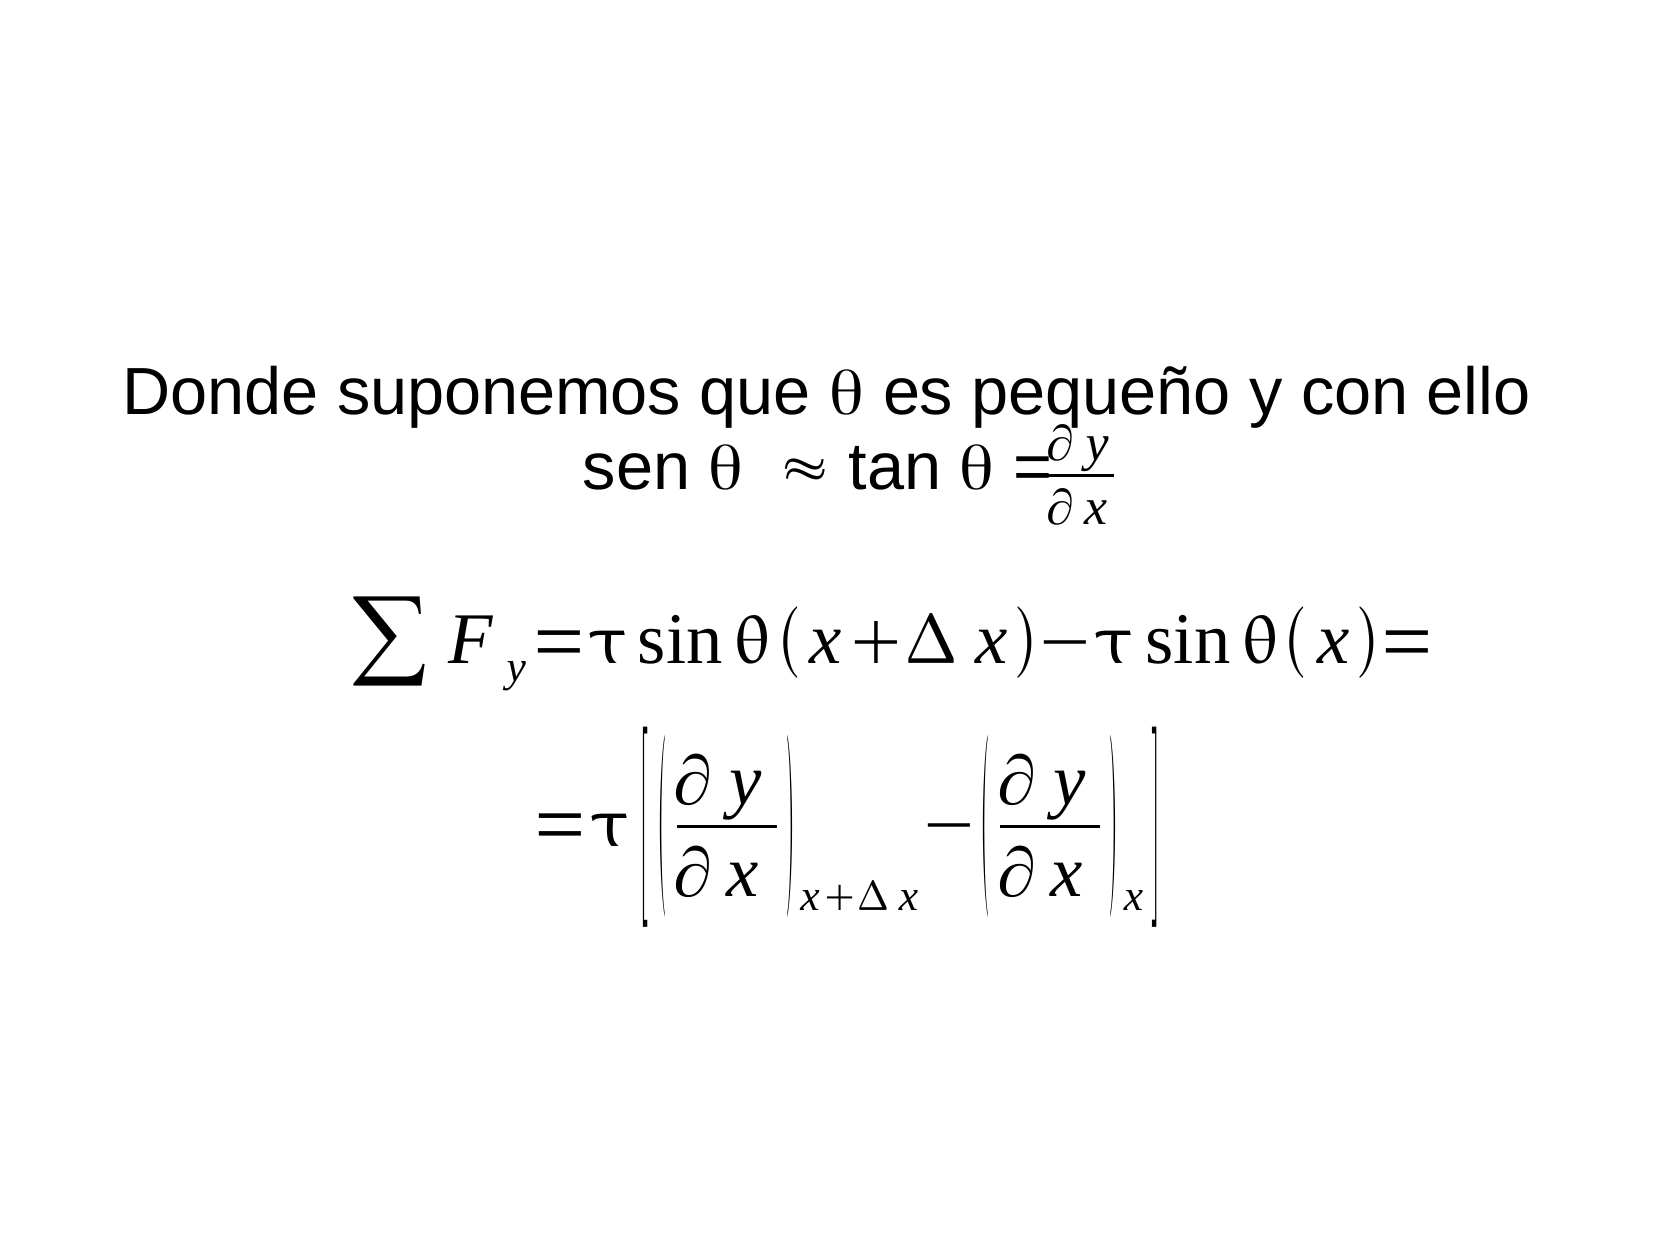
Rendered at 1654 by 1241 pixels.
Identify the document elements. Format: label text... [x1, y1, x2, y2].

subtitle Donde suponemos que q es pequeño y con ello sen q  tan q = [82, 297, 1571, 562]
chart [1034, 413, 1123, 537]
chart [340, 590, 1444, 930]
